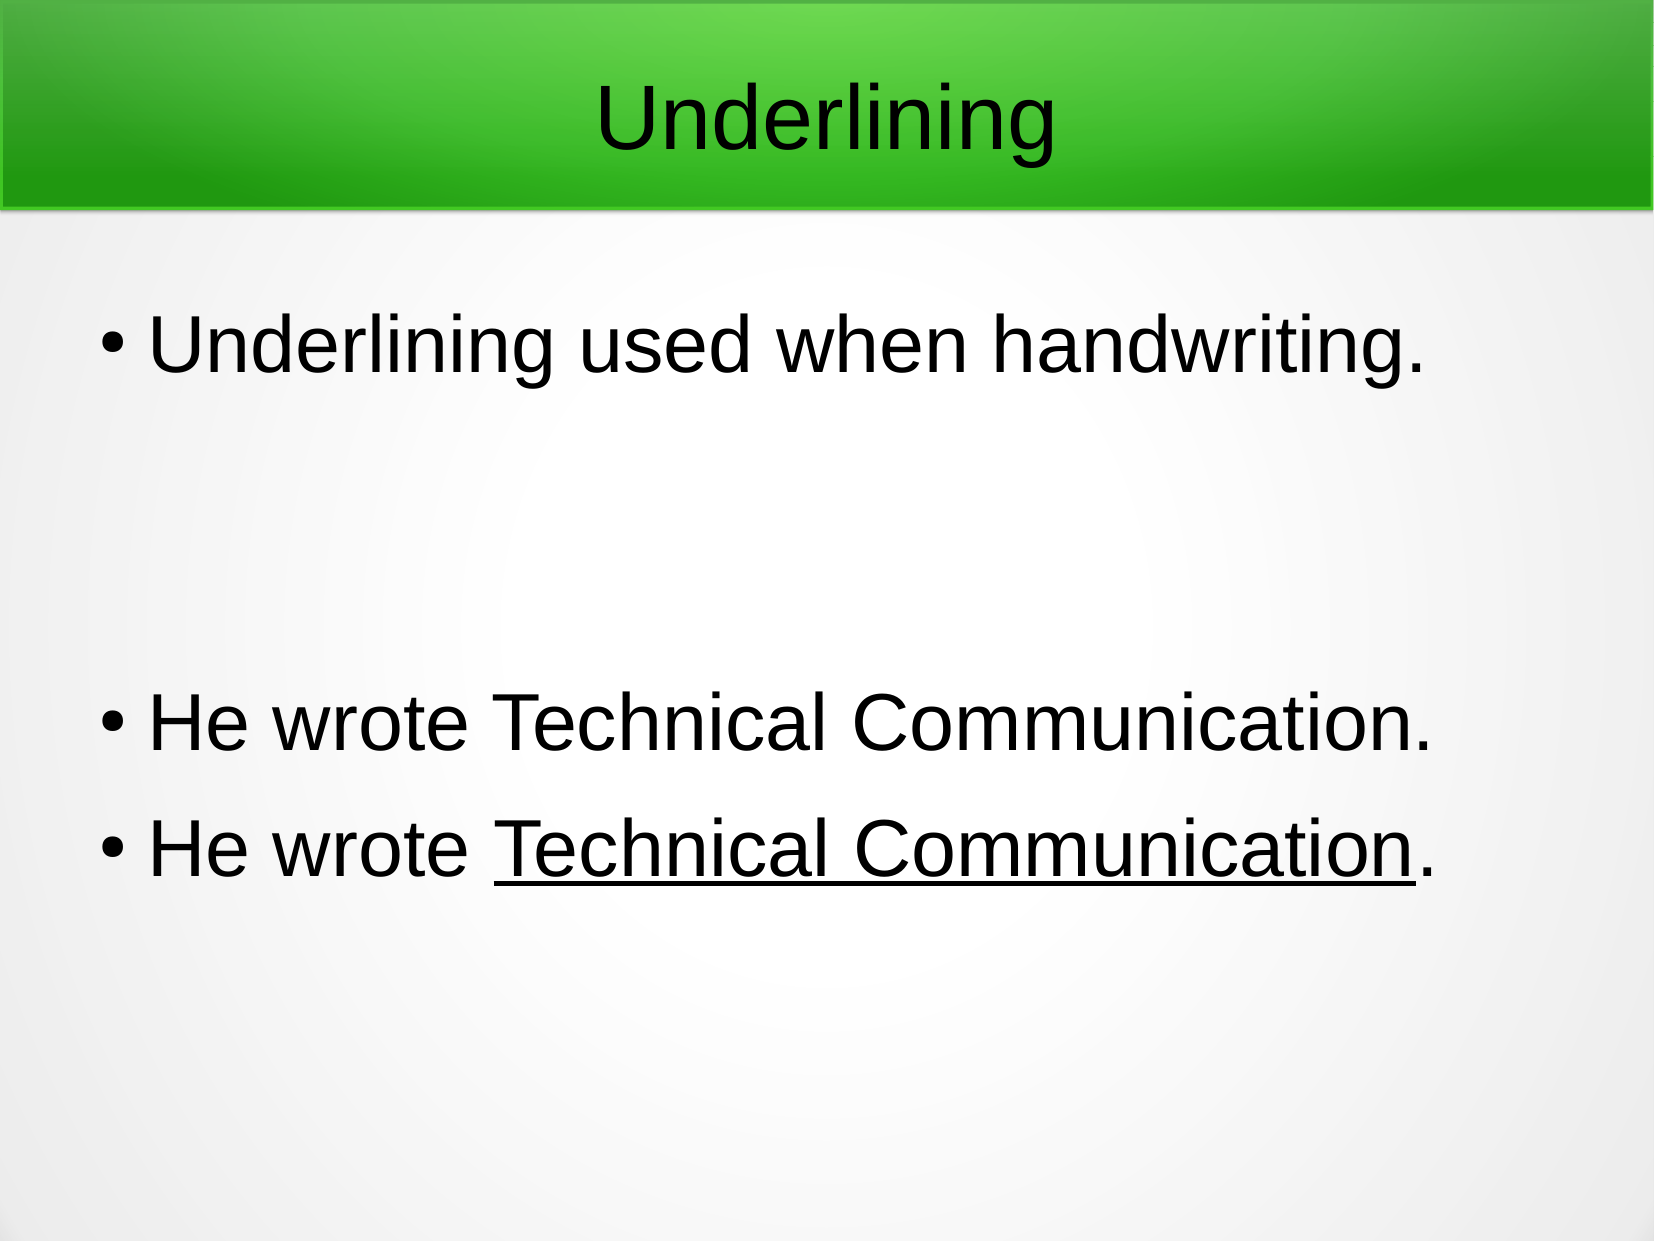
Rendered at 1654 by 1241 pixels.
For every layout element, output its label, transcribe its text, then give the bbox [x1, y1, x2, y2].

list Underlining used when handwriting. He wrote Technical Communication. He wrote Technical Communication. [82, 299, 1571, 1019]
title Underlining [82, 47, 1571, 189]
